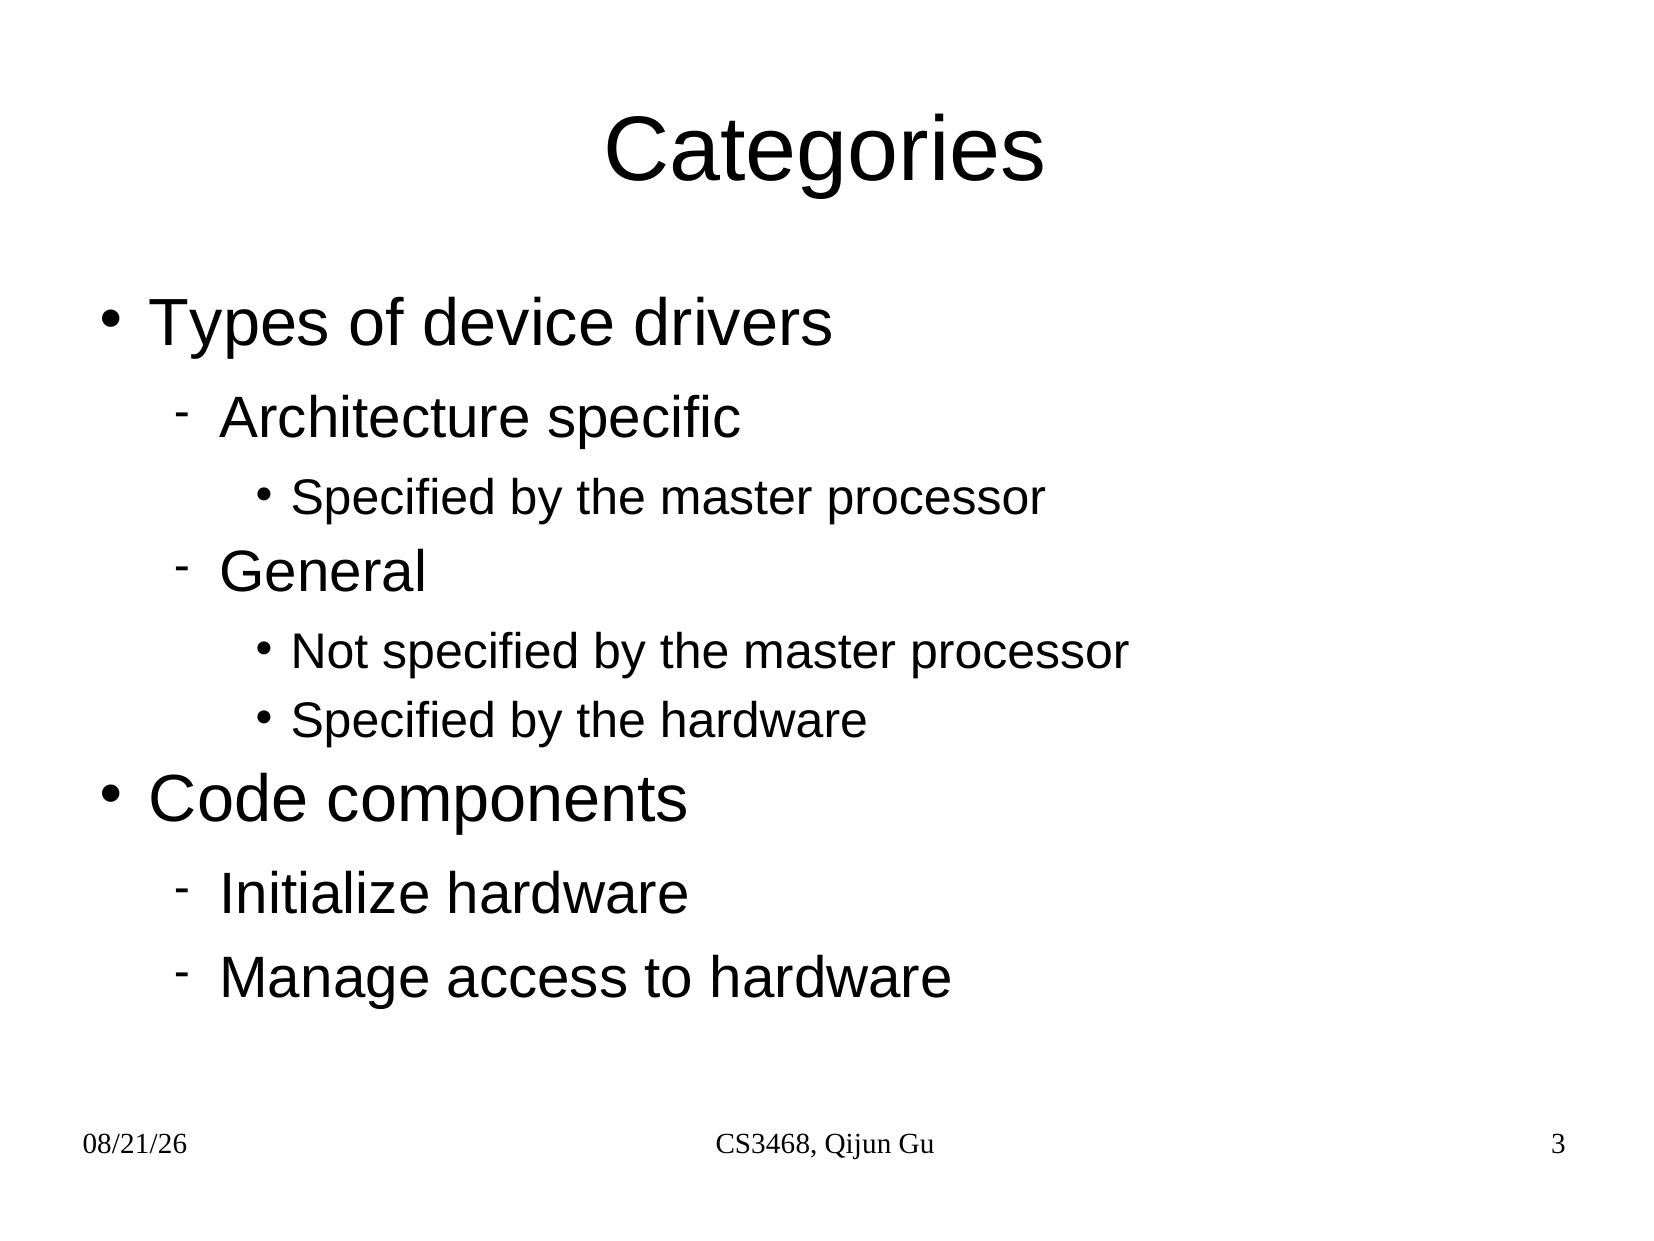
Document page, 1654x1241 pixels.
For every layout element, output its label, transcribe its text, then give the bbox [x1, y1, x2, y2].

list Types of device drivers Architecture specific Specified by the master processor General Not specified by the master processor Specified by the hardware Code components Initialize hardware Manage access to hardware [82, 290, 1568, 1092]
title Categories [82, 56, 1568, 247]
